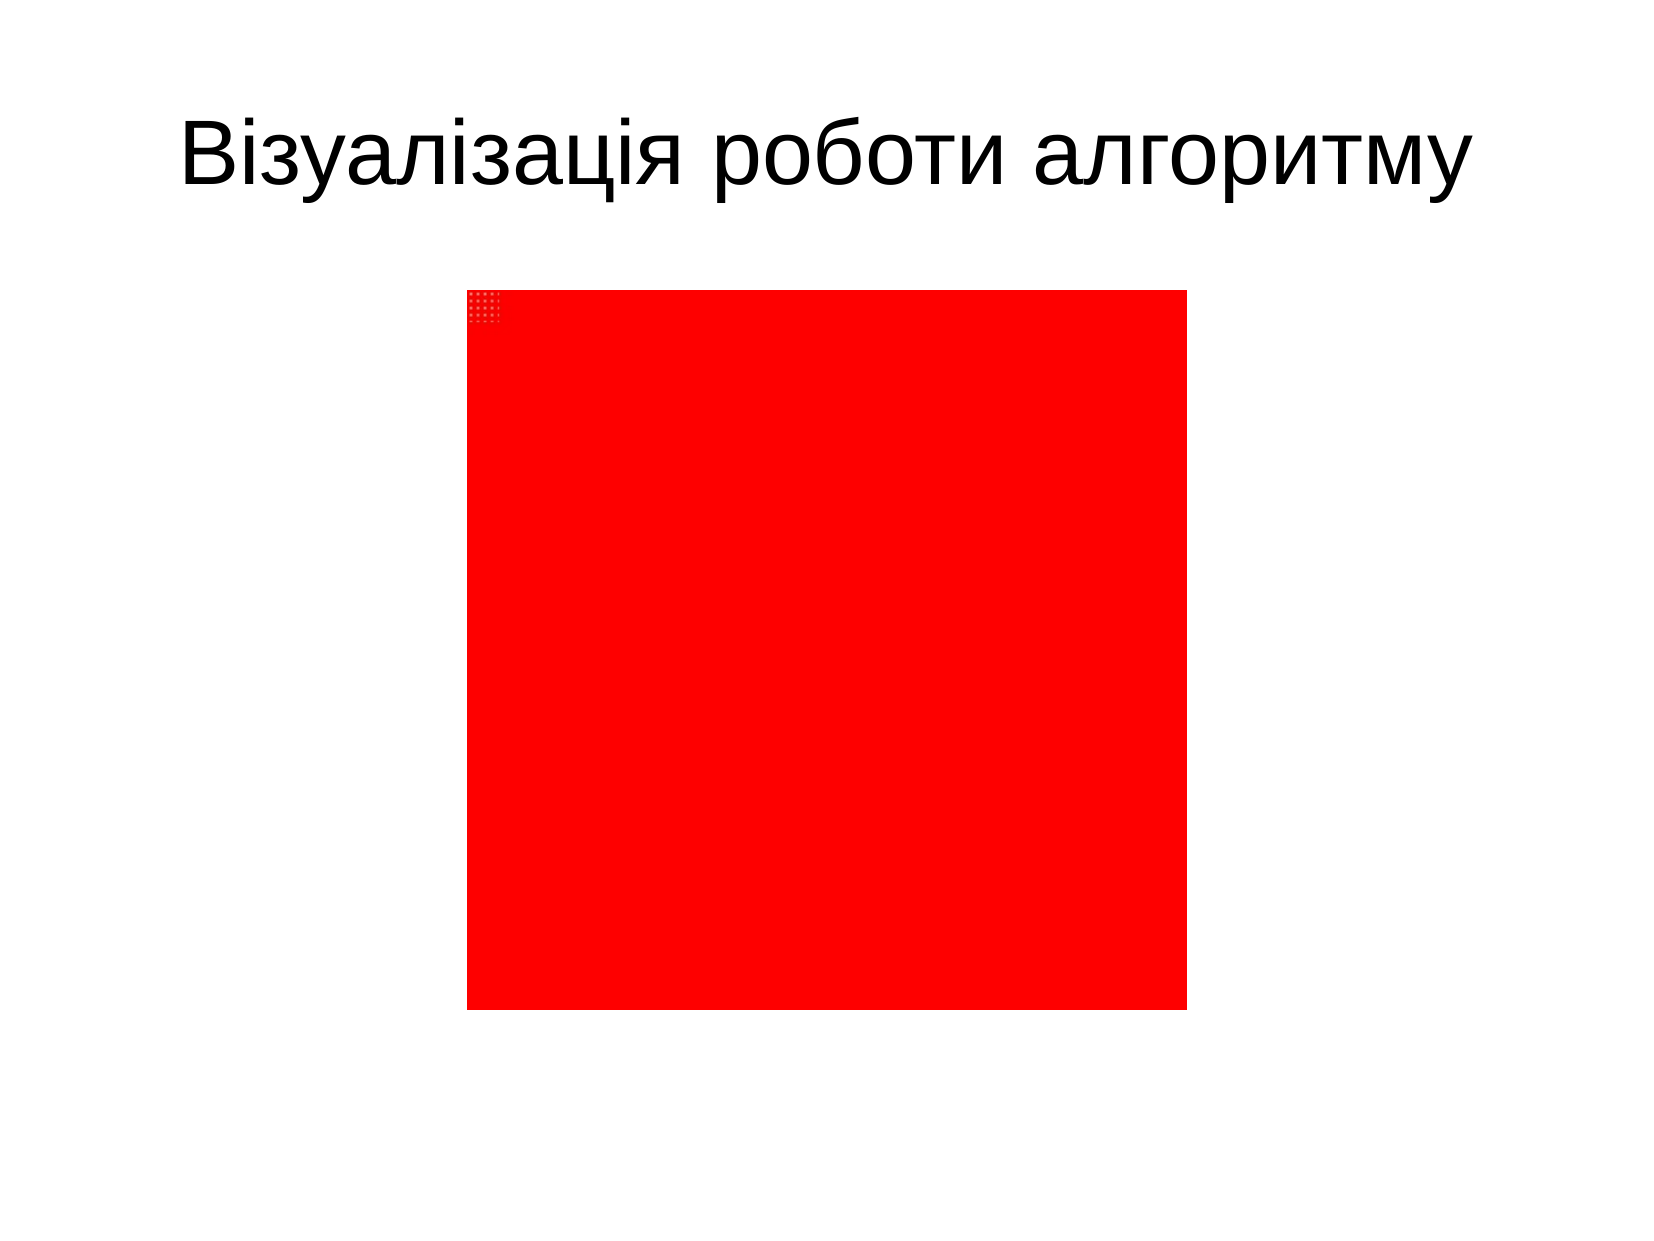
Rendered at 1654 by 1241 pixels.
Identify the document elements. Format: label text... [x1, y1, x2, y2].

title Візуалізація роботи алгоритму [82, 49, 1571, 257]
picture [467, 290, 1187, 1010]
